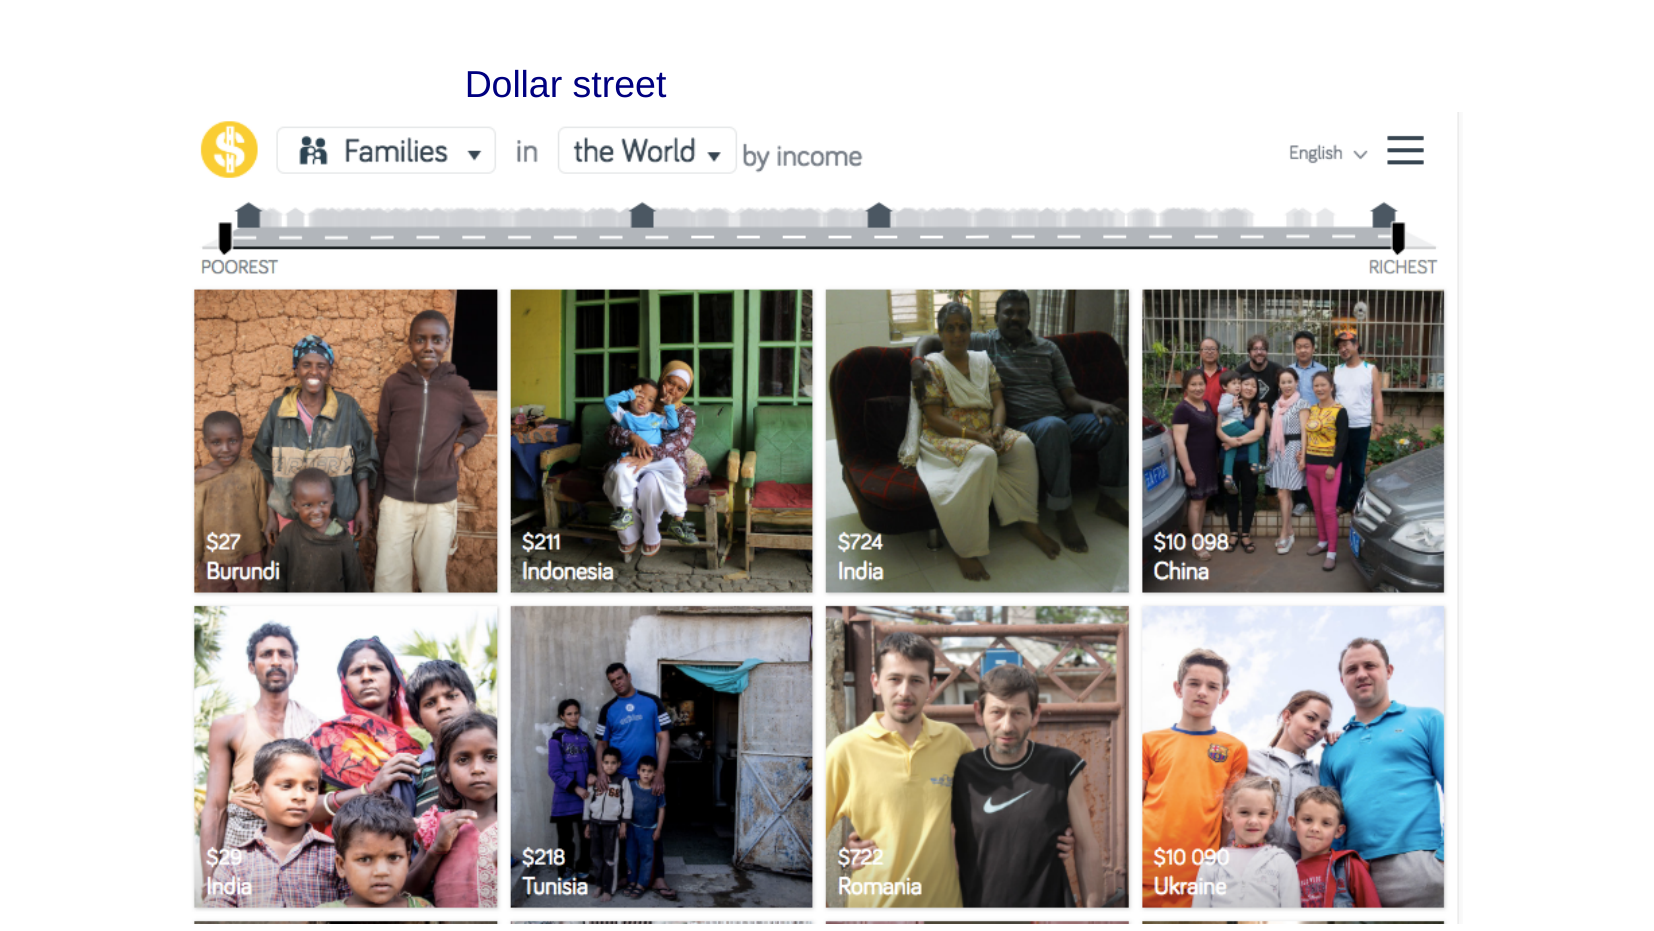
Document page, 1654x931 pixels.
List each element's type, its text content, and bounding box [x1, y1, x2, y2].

picture [181, 112, 1463, 924]
text_box Dollar street [450, 55, 1130, 113]
